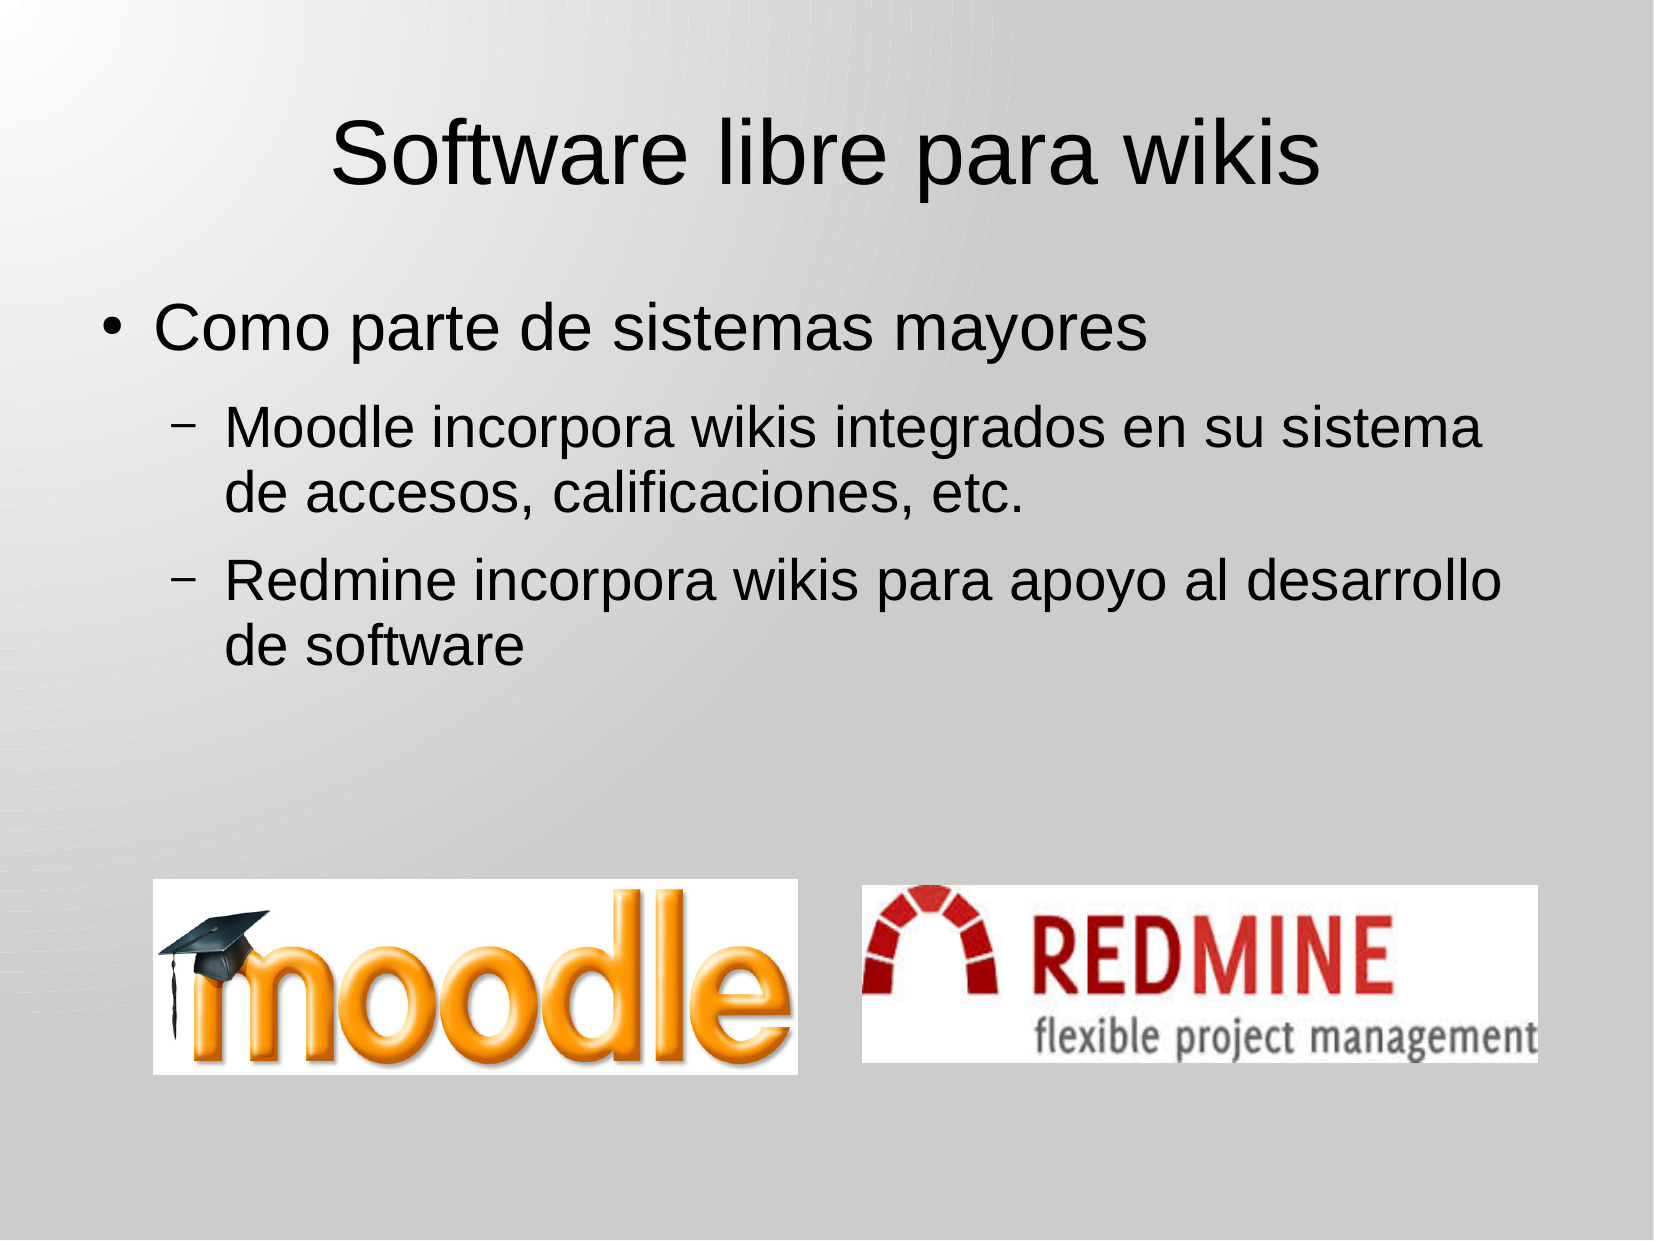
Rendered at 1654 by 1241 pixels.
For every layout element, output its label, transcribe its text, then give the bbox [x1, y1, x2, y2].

title Software libre para wikis [82, 49, 1571, 257]
picture [153, 879, 798, 1075]
picture [862, 885, 1538, 1063]
list Como parte de sistemas mayores Moodle incorpora wikis integrados en su sistema de accesos, calificaciones, etc. Redmine incorpora wikis para apoyo al desarrollo de software [82, 290, 1538, 1109]
